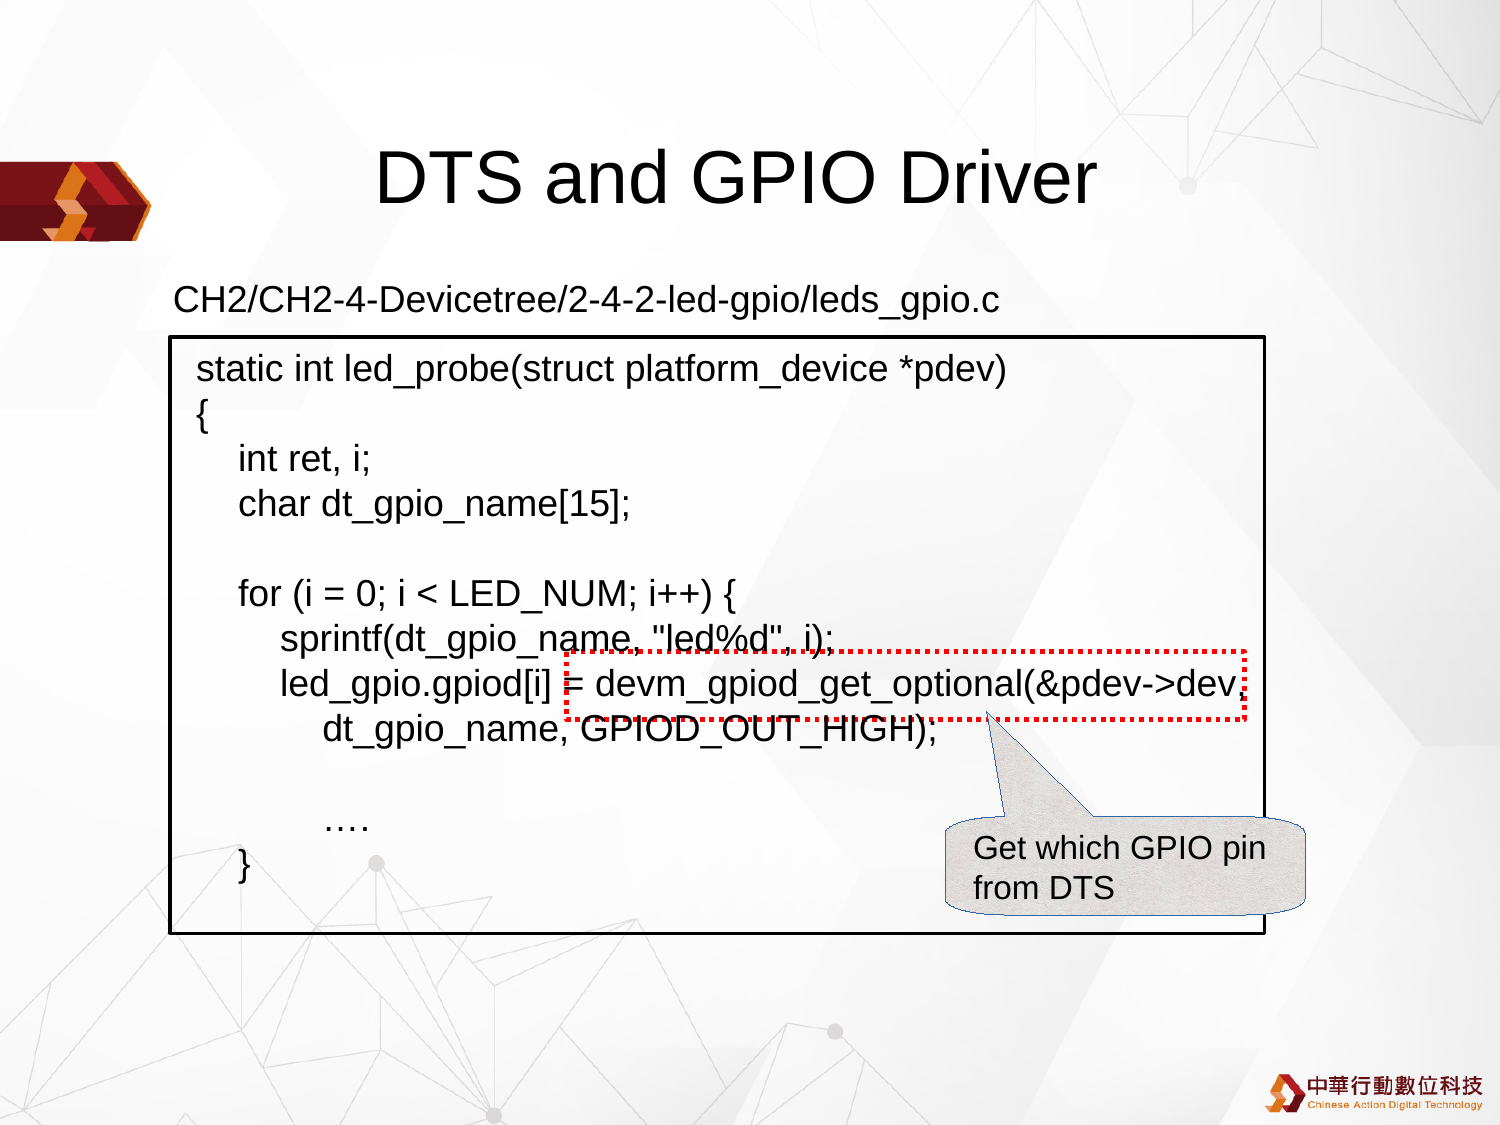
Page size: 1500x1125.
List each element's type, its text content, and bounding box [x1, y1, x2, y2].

text_box CH2/CH2-4-Devicetree/2-4-2-led-gpio/leds_gpio.c [158, 267, 1043, 343]
text_box Get which GPIO pin from DTS [945, 711, 1306, 916]
picture [0, 0, 1500, 1125]
title DTS and GPIO Driver [107, 101, 1367, 255]
text_box static int led_probe(struct platform_device *pdev) { int ret, i; char dt_gpio_name[15]; for (i = 0; i < LED_NUM; i++) { sprintf(dt_gpio_name, "led%d", i); led_gpio.gpiod[i] = devm_gpiod_get_optional(&pdev->dev, dt_gpio_name, GPIOD_OUT_HIGH); …. } [181, 339, 1263, 932]
